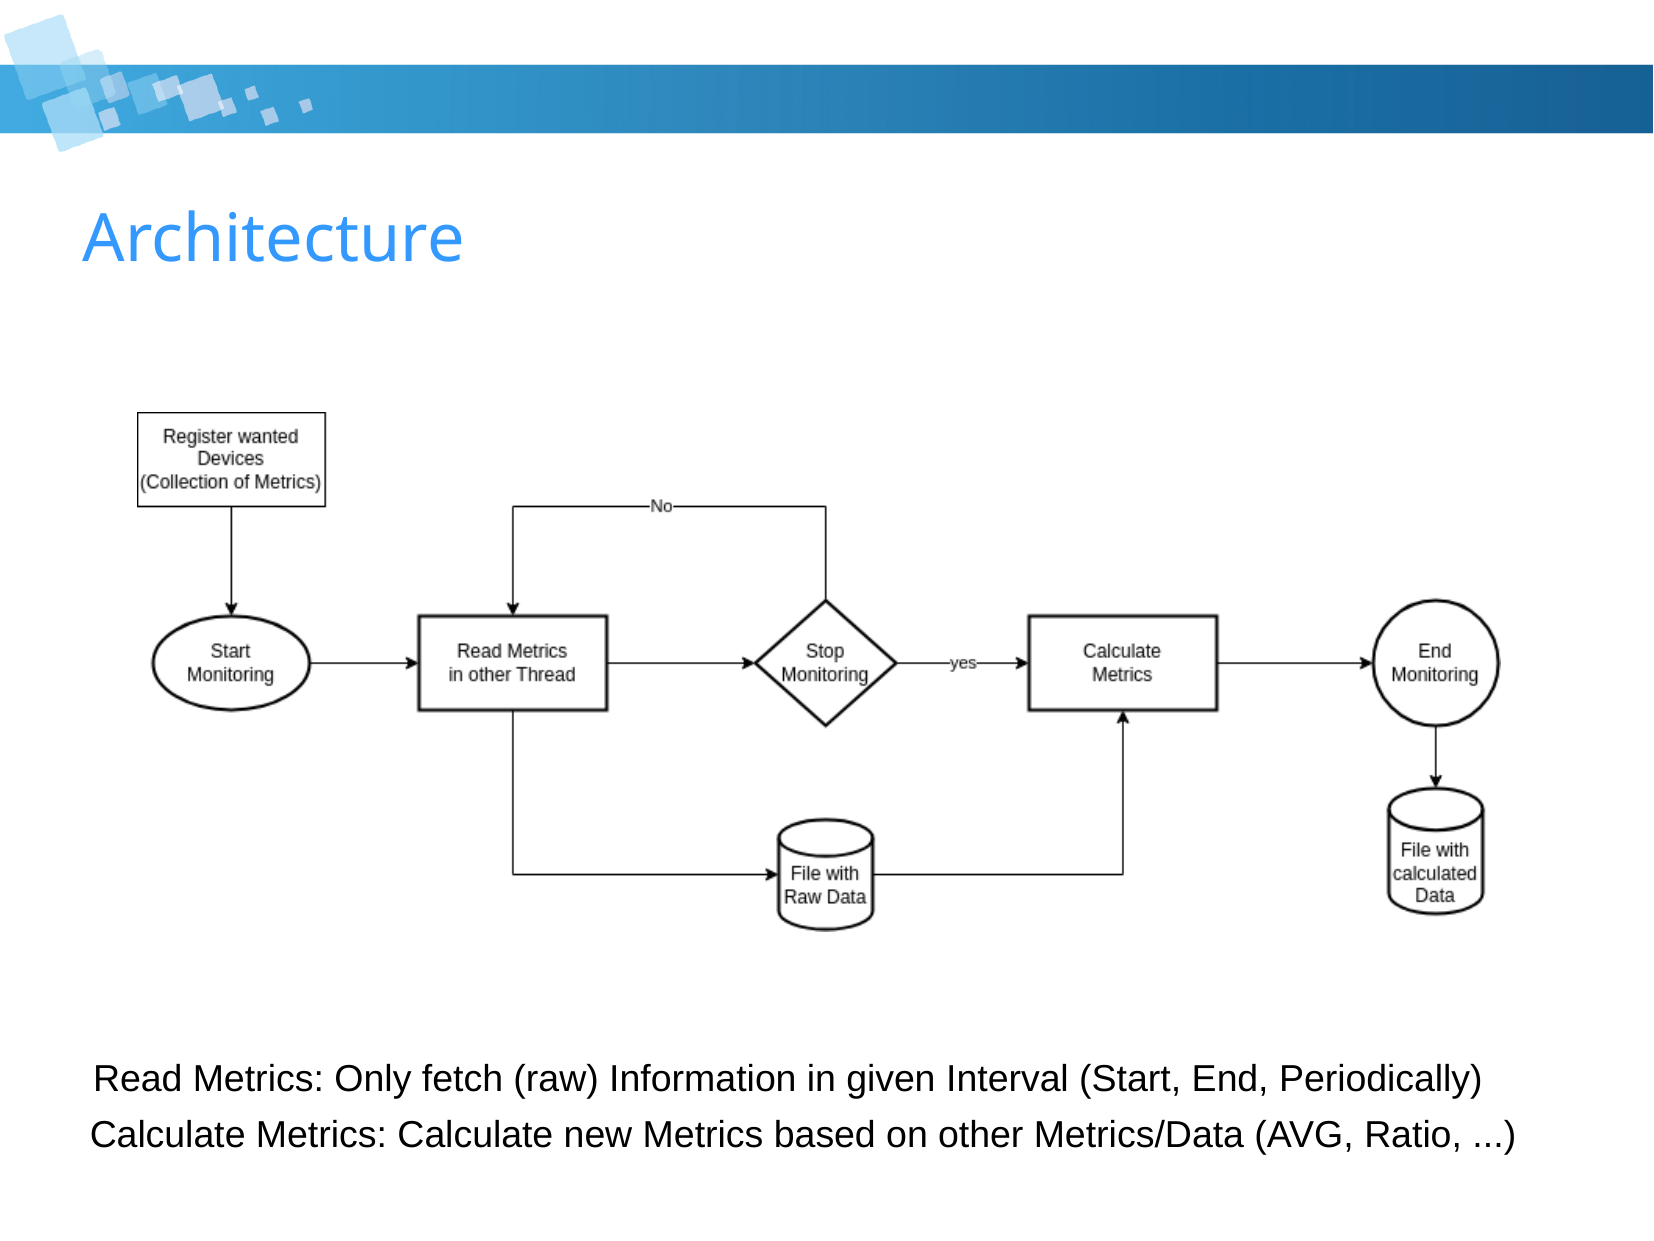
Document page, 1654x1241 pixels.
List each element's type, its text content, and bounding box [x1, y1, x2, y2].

picture [0, 0, 1653, 1238]
text_box Calculate Metrics: Calculate new Metrics based on other Metrics/Data (AVG, Ratio, ...) [75, 1105, 1534, 1163]
text_box Read Metrics: Only fetch (raw) Information in given Interval (Start, End, Periodically) [78, 1050, 1501, 1105]
title Architecture [82, 132, 1571, 340]
